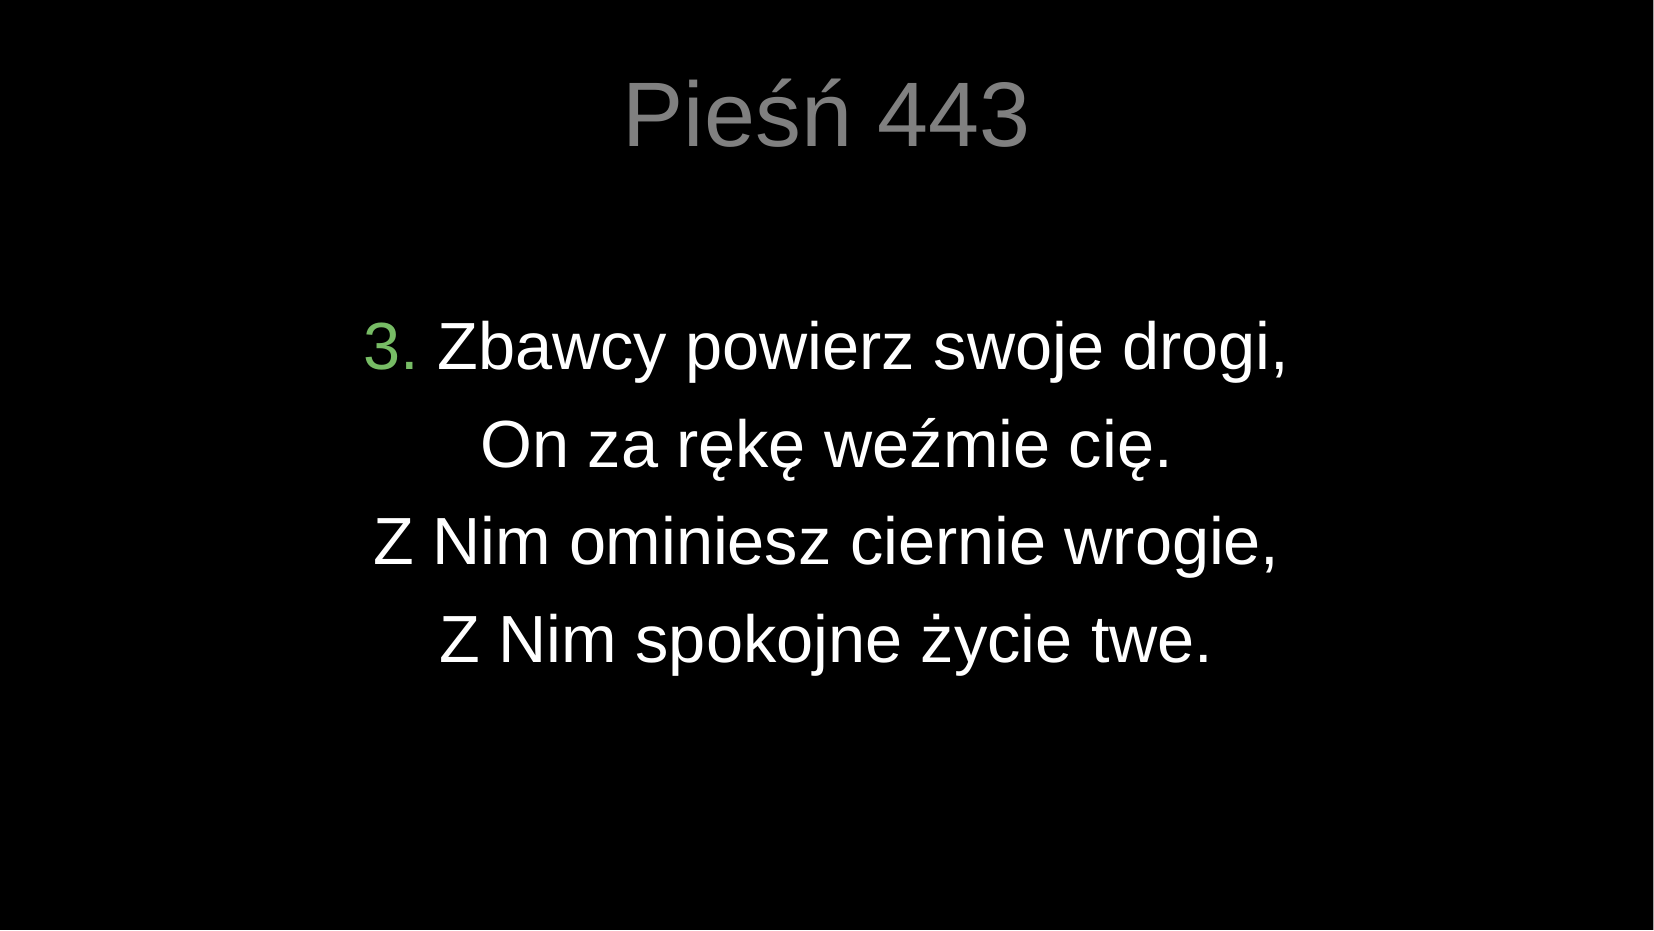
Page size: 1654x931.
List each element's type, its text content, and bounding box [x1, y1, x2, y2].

subtitle 3. Zbawcy powierz swoje drogi, On za rękę weźmie cię. Z Nim ominiesz ciernie wrogie, Z Nim spokojne życie twe. [82, 217, 1571, 757]
title Pieśń 443 [82, 37, 1571, 193]
